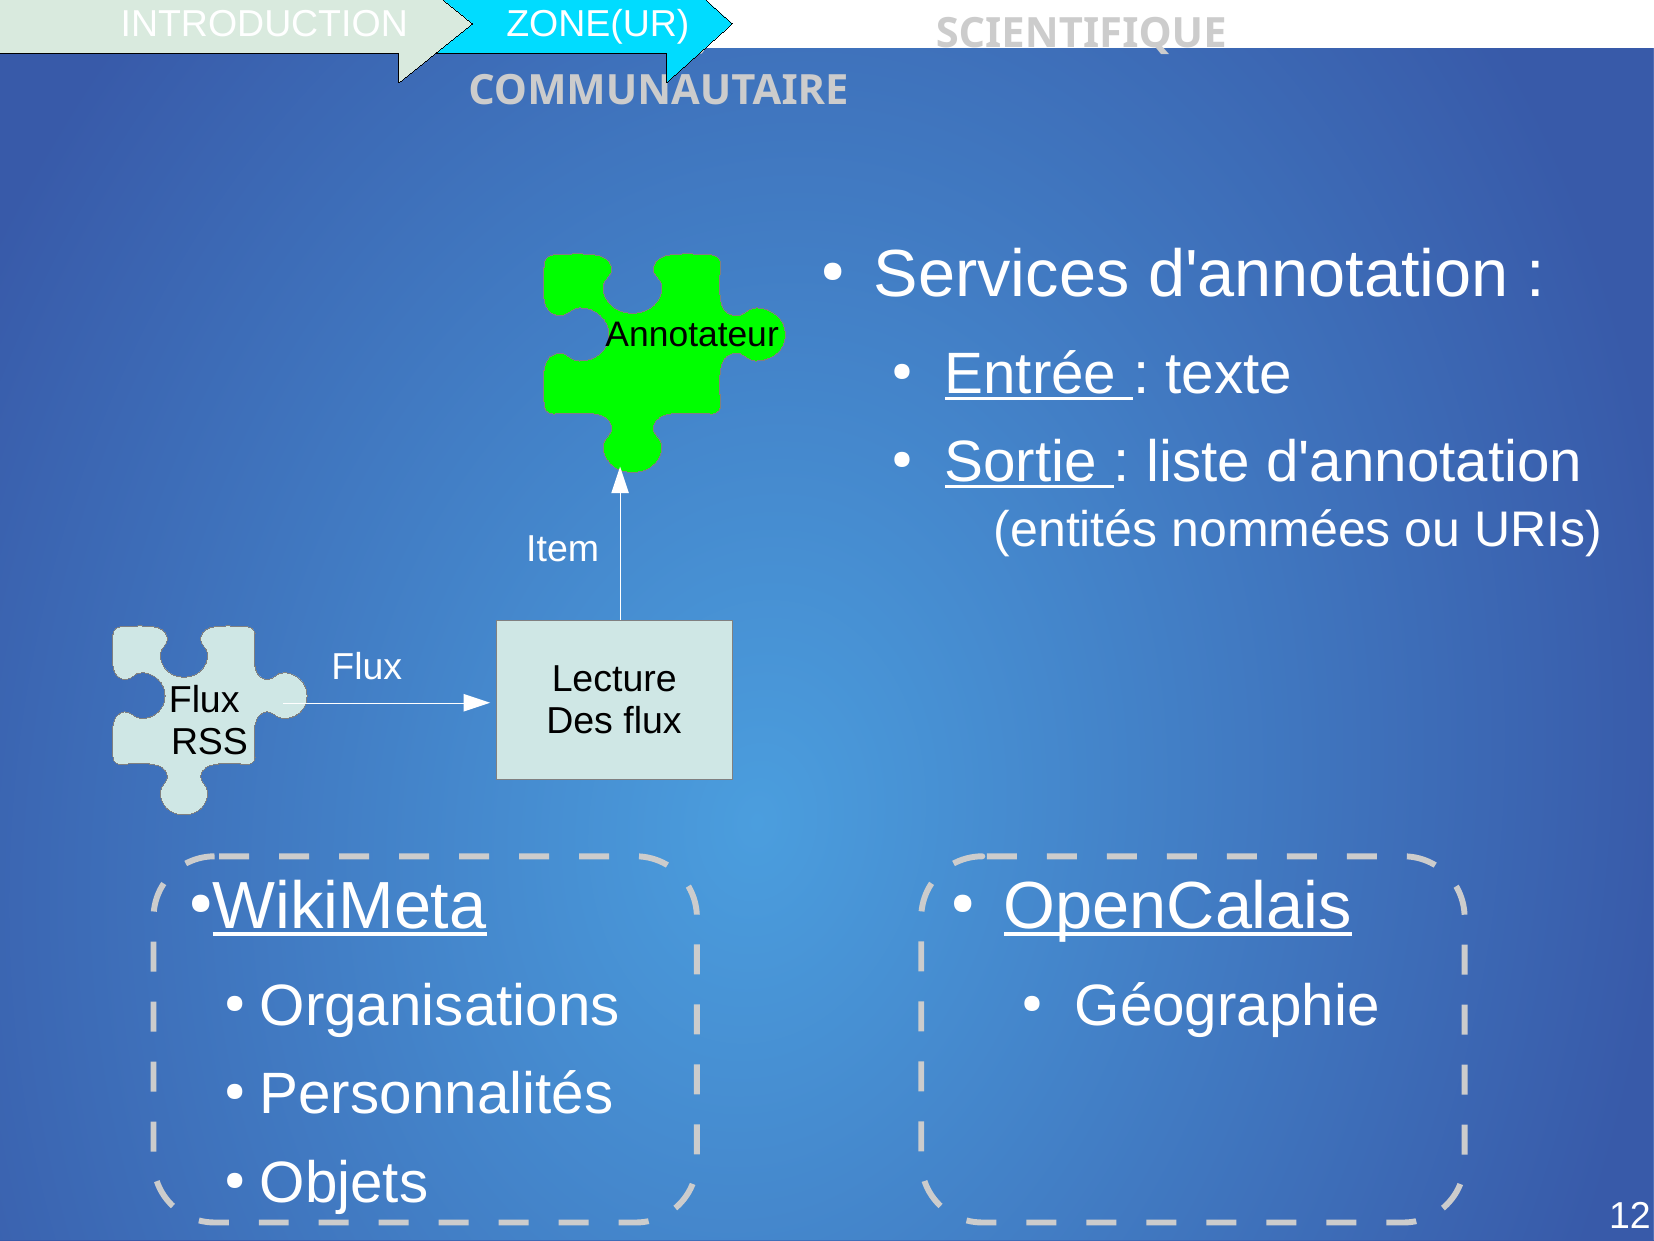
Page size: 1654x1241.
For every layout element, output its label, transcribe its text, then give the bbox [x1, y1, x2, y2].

text_box Flux [316, 637, 420, 695]
list WikiMeta Organisations Personnalités Objets [188, 868, 697, 1223]
text_box Lecture Des flux [496, 620, 733, 780]
text_box INTRODUCTION [0, 0, 473, 83]
text_box [543, 353, 723, 473]
text_box [651, 253, 723, 307]
text_box ZONE(UR) [436, 0, 733, 83]
list Services d'annotation : Entrée : texte Sortie : liste d'annotation (entités nommées ou URIs) [803, 236, 1642, 827]
text_box Flux RSS [112, 625, 308, 815]
text_box Item [511, 519, 615, 577]
picture [0, 48, 1654, 1241]
list OpenCalais Géographie [933, 868, 1465, 1223]
text_box Annotateur [590, 307, 794, 362]
text_box [543, 253, 614, 316]
